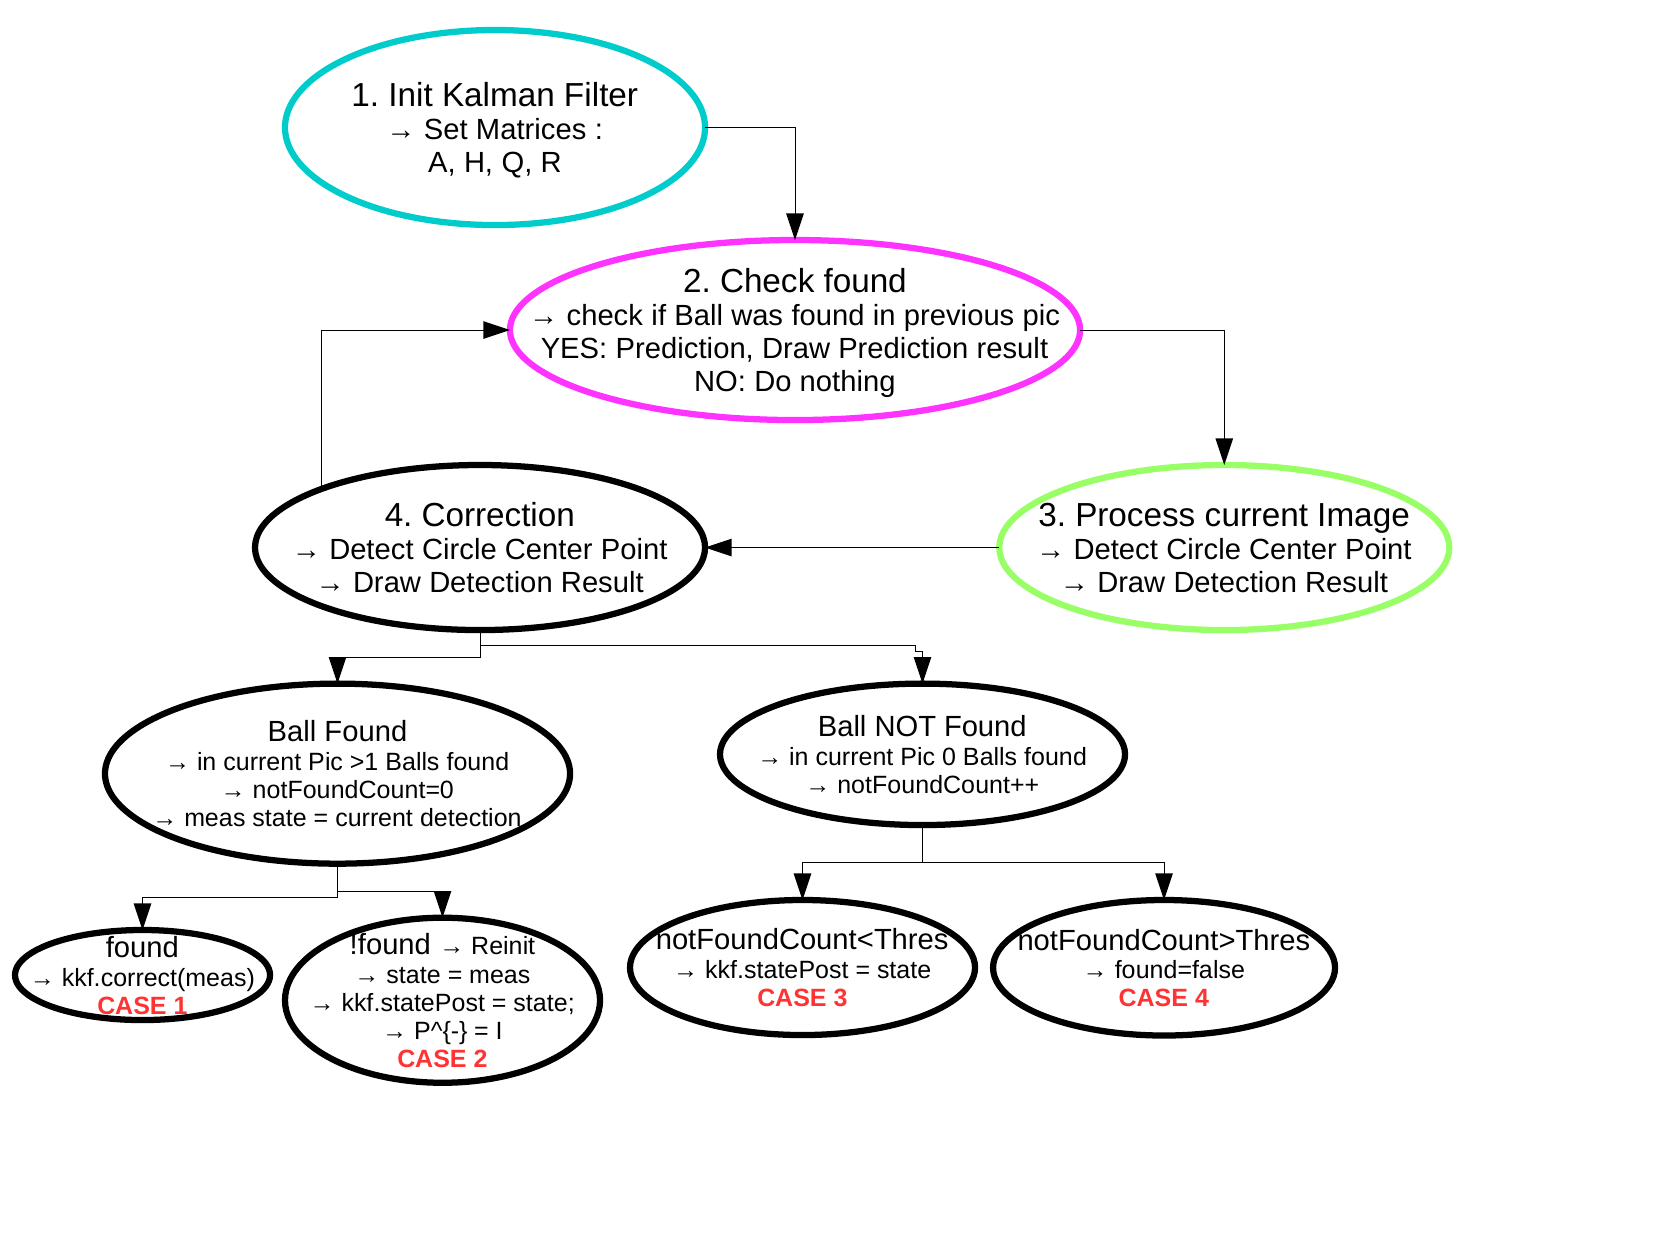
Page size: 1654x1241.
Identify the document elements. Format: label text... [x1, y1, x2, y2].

text_box 2. Check found → check if Ball was found in previous pic YES: Prediction, Draw Prediction result NO: Do nothing [510, 240, 1081, 421]
text_box Ball NOT Found → in current Pic 0 Balls found → notFoundCount++ [720, 683, 1126, 826]
text_box !found → Reinit → state = meas → kkf.statePost = state; → P^{-} = I CASE 2 [285, 917, 601, 1083]
text_box Ball Found → in current Pic >1 Balls found → notFoundCount=0 → meas state = current detection [105, 683, 571, 864]
text_box notFoundCount<Thres → kkf.statePost = state CASE 3 [630, 900, 976, 1036]
text_box 1. Init Kalman Filter → Set Matrices : A, H, Q, R [285, 30, 706, 226]
text_box notFoundCount>Thres → found=false CASE 4 [993, 900, 1336, 1036]
text_box found → kkf.correct(meas) CASE 1 [15, 930, 271, 1021]
text_box 3. Process current Image → Detect Circle Center Point → Draw Detection Result [999, 465, 1450, 631]
text_box 4. Correction → Detect Circle Center Point → Draw Detection Result [255, 465, 706, 631]
